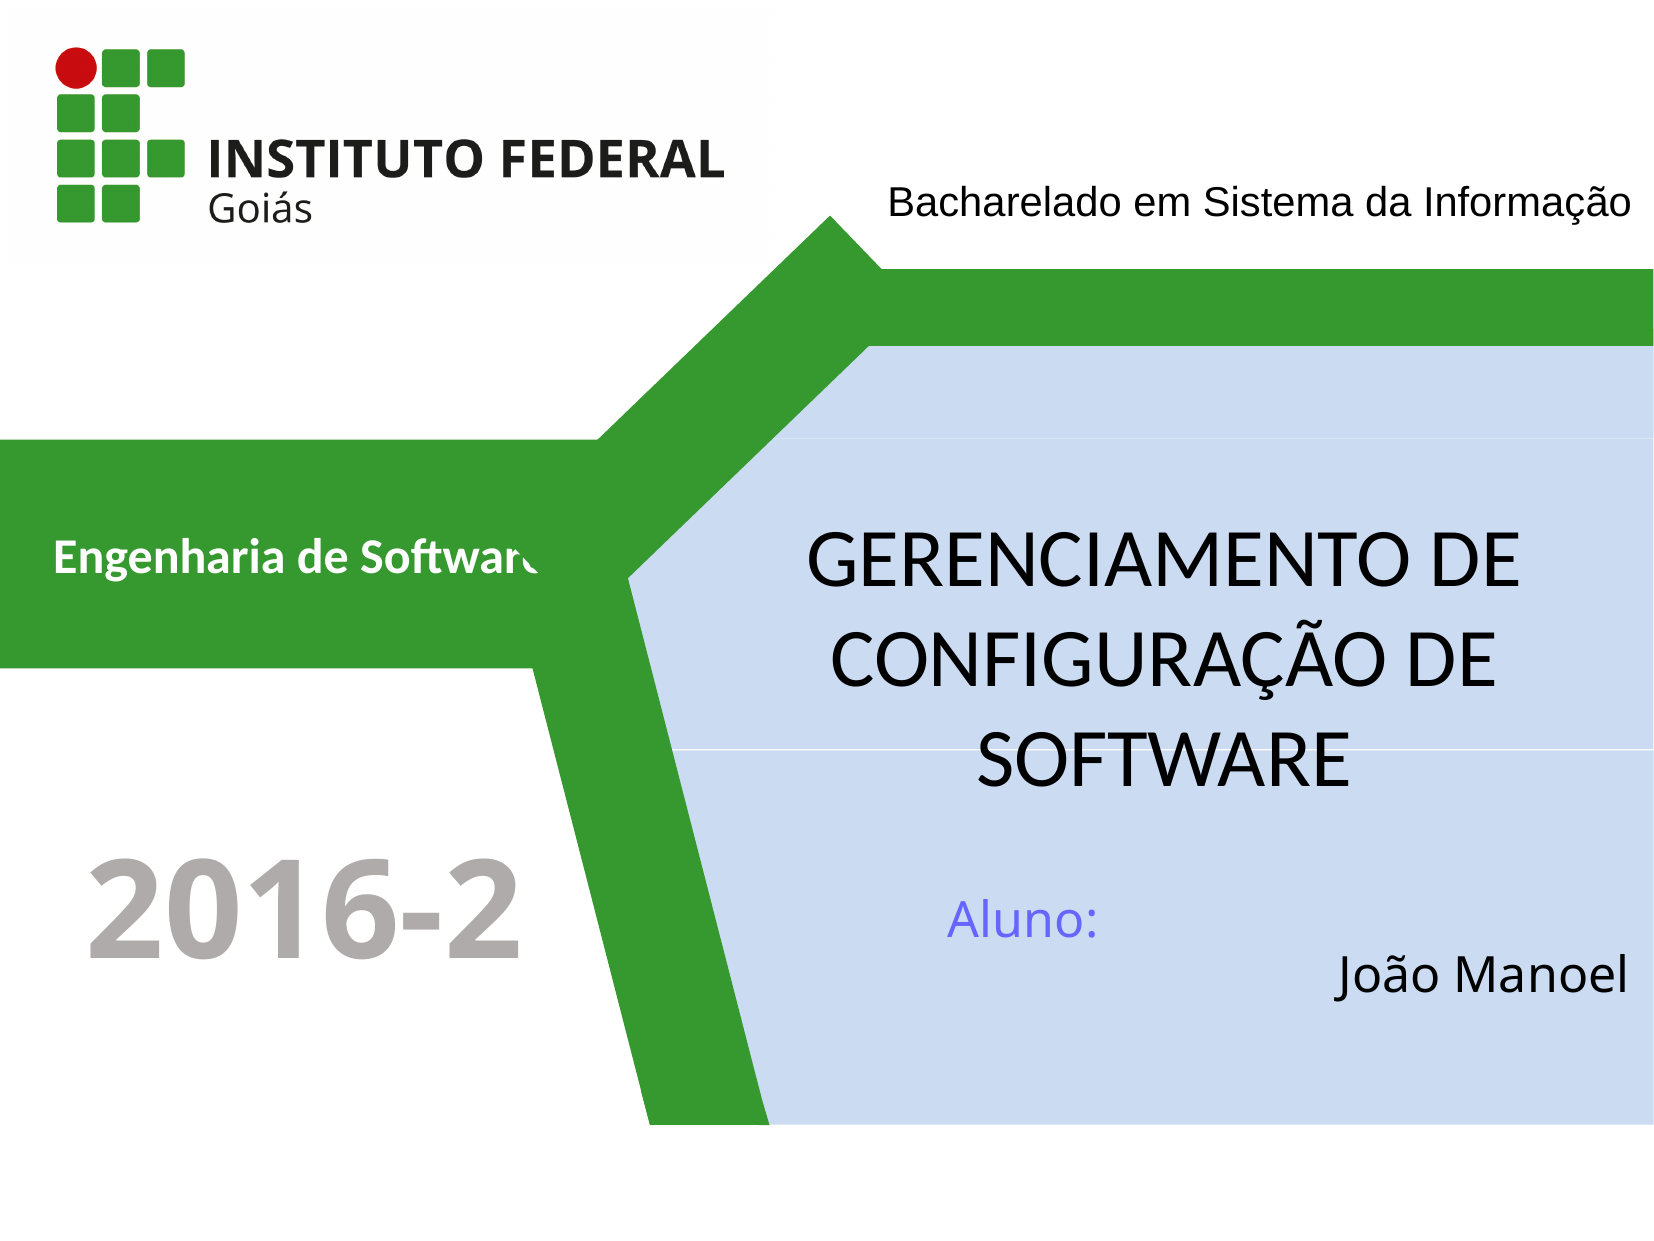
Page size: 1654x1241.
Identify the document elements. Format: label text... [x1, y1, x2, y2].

text_box [1232, 751, 1250, 766]
text_box [1193, 751, 1207, 774]
text_box Aluno: [933, 879, 1148, 955]
text_box João Manoel [1295, 875, 1645, 1010]
text_box [1161, 751, 1175, 775]
text_box [1025, 751, 1059, 780]
text_box GERENCIAMENTO DE CONFIGURAÇÃO DE SOFTWARE [664, 495, 1654, 751]
text_box [1279, 751, 1298, 758]
text_box 2016-2 [70, 813, 483, 993]
picture [5, 5, 774, 265]
text_box Engenharia de Software [0, 439, 597, 669]
text_box [500, 215, 1654, 1126]
text_box Bacharelado em Sistema da Informação [871, 165, 1648, 236]
